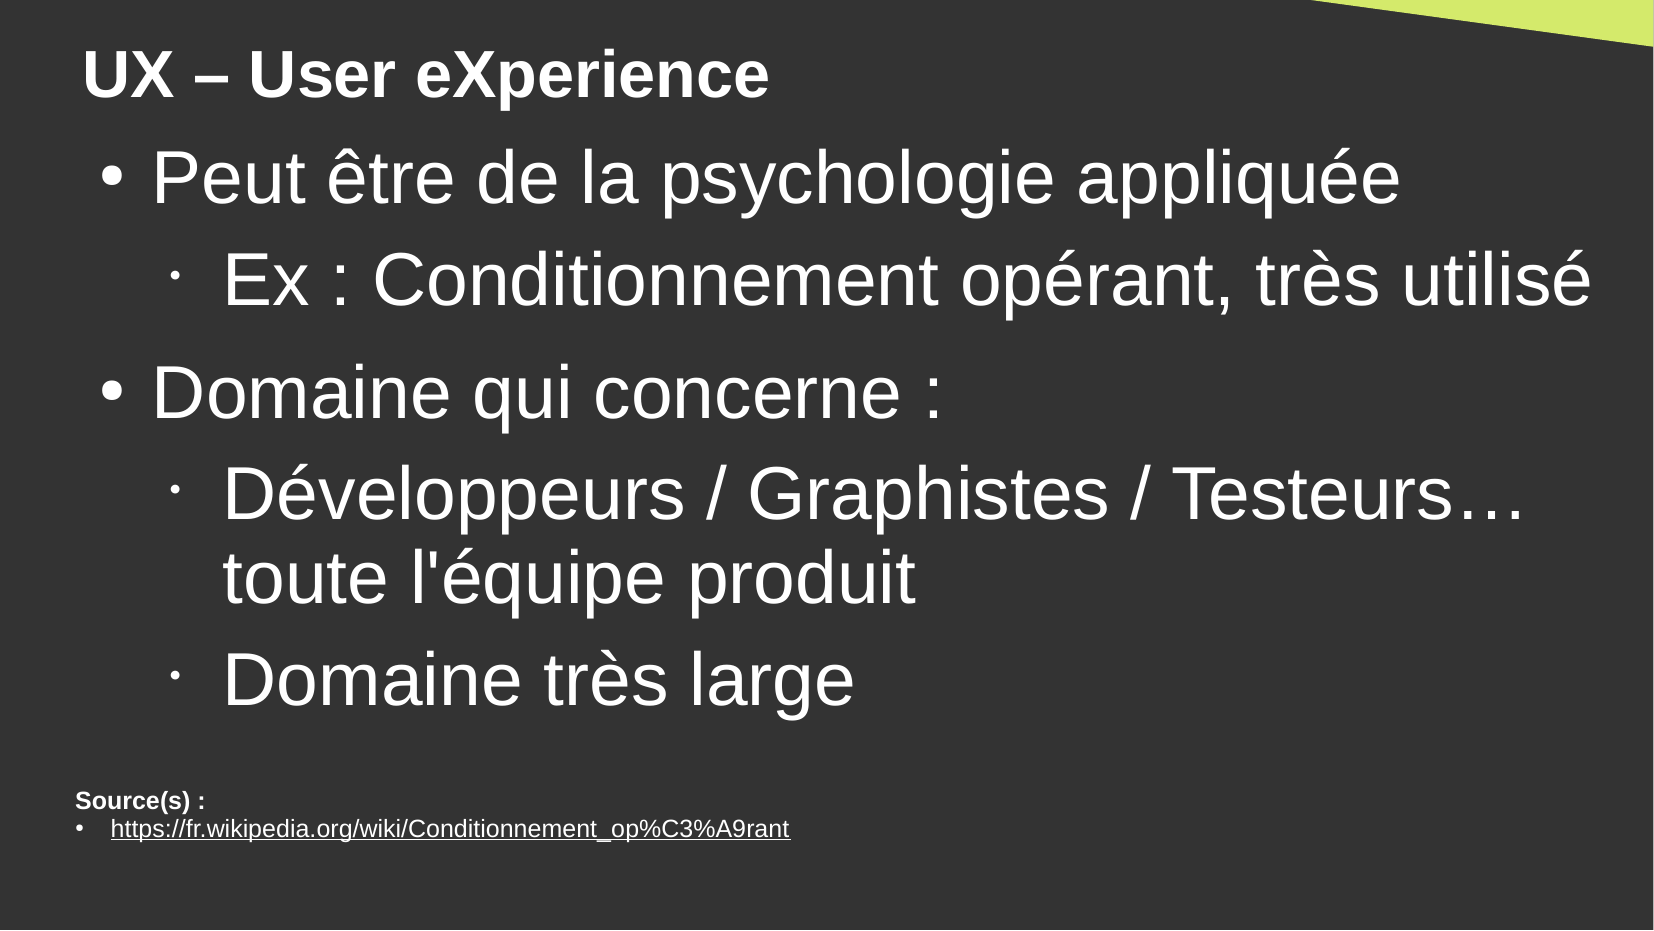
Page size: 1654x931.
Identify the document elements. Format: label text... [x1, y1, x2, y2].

text_box Source(s) : https://fr.wikipedia.org/wiki/Conditionnement_op%C3%A9rant [60, 779, 1546, 875]
list Peut être de la psychologie appliquée Ex : Conditionnement opérant, très utilisé Domaine qui concerne : Développeurs / Graphistes / Testeurs… toute l'équipe produit Domaine très large [80, 135, 1620, 827]
title UX – User eXperience [82, 37, 1571, 114]
text_box [1310, 0, 1654, 47]
